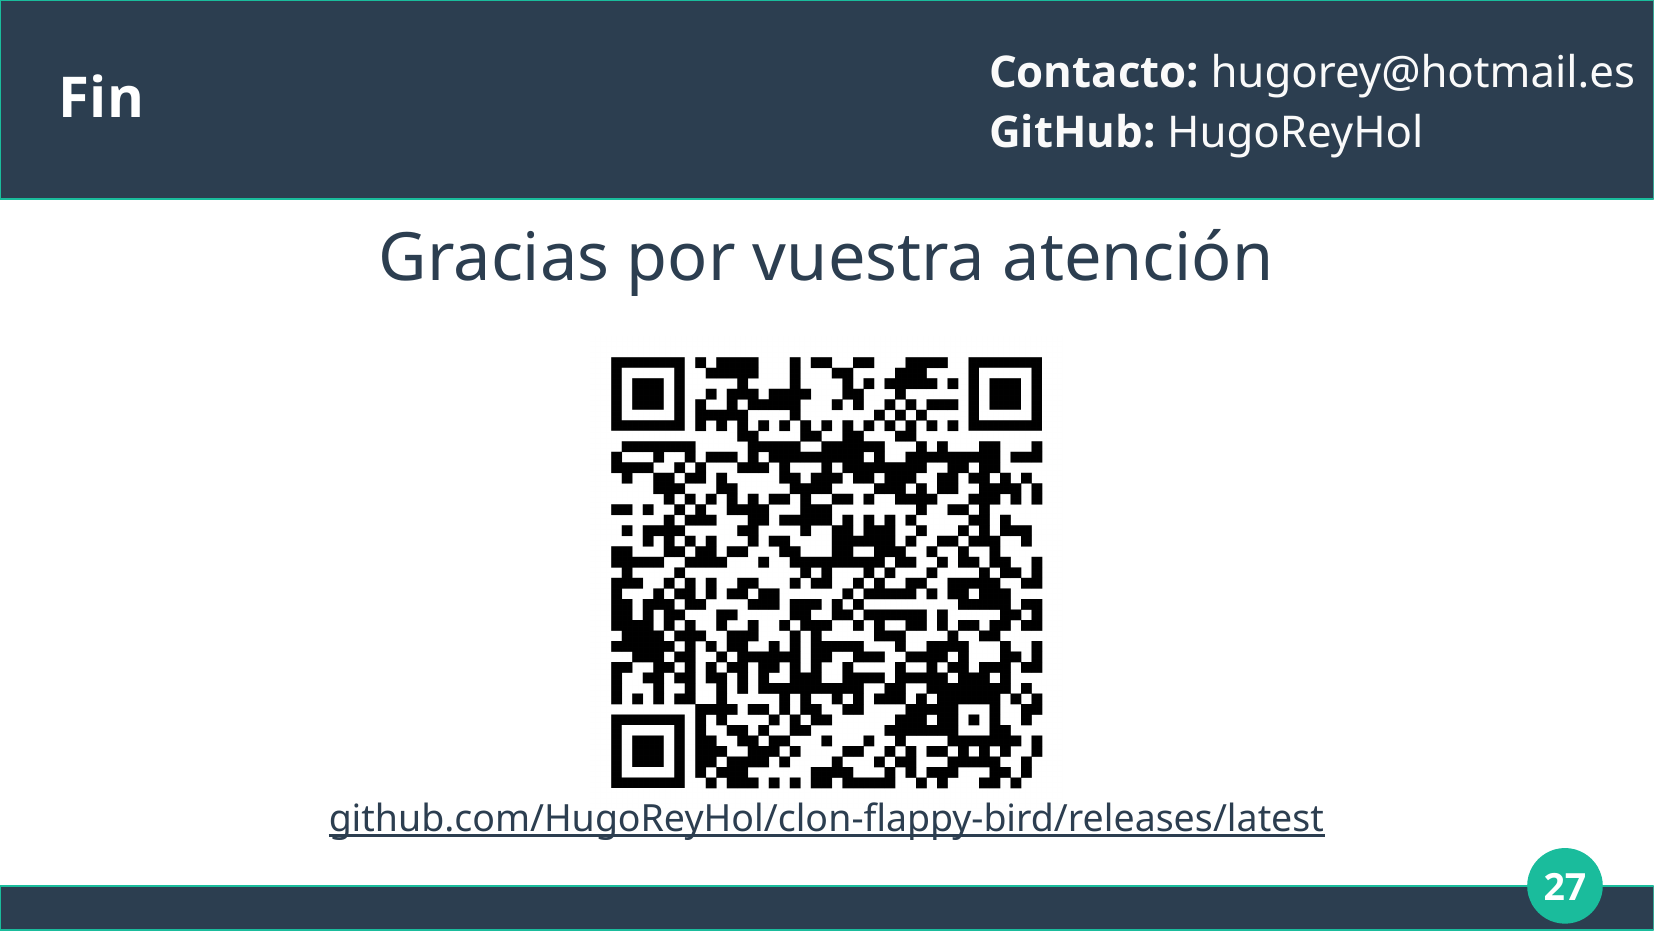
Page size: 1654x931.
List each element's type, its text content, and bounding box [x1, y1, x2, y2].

text_box Contacto: hugorey@hotmail.es GitHub: HugoReyHol [974, 11, 1654, 189]
text_box github.com/HugoReyHol/clon-flappy-bird/releases/latest [310, 783, 1344, 851]
picture [590, 336, 1063, 783]
title Fin [59, 37, 974, 155]
text_box Gracias por vuestra atención [59, 209, 1595, 301]
